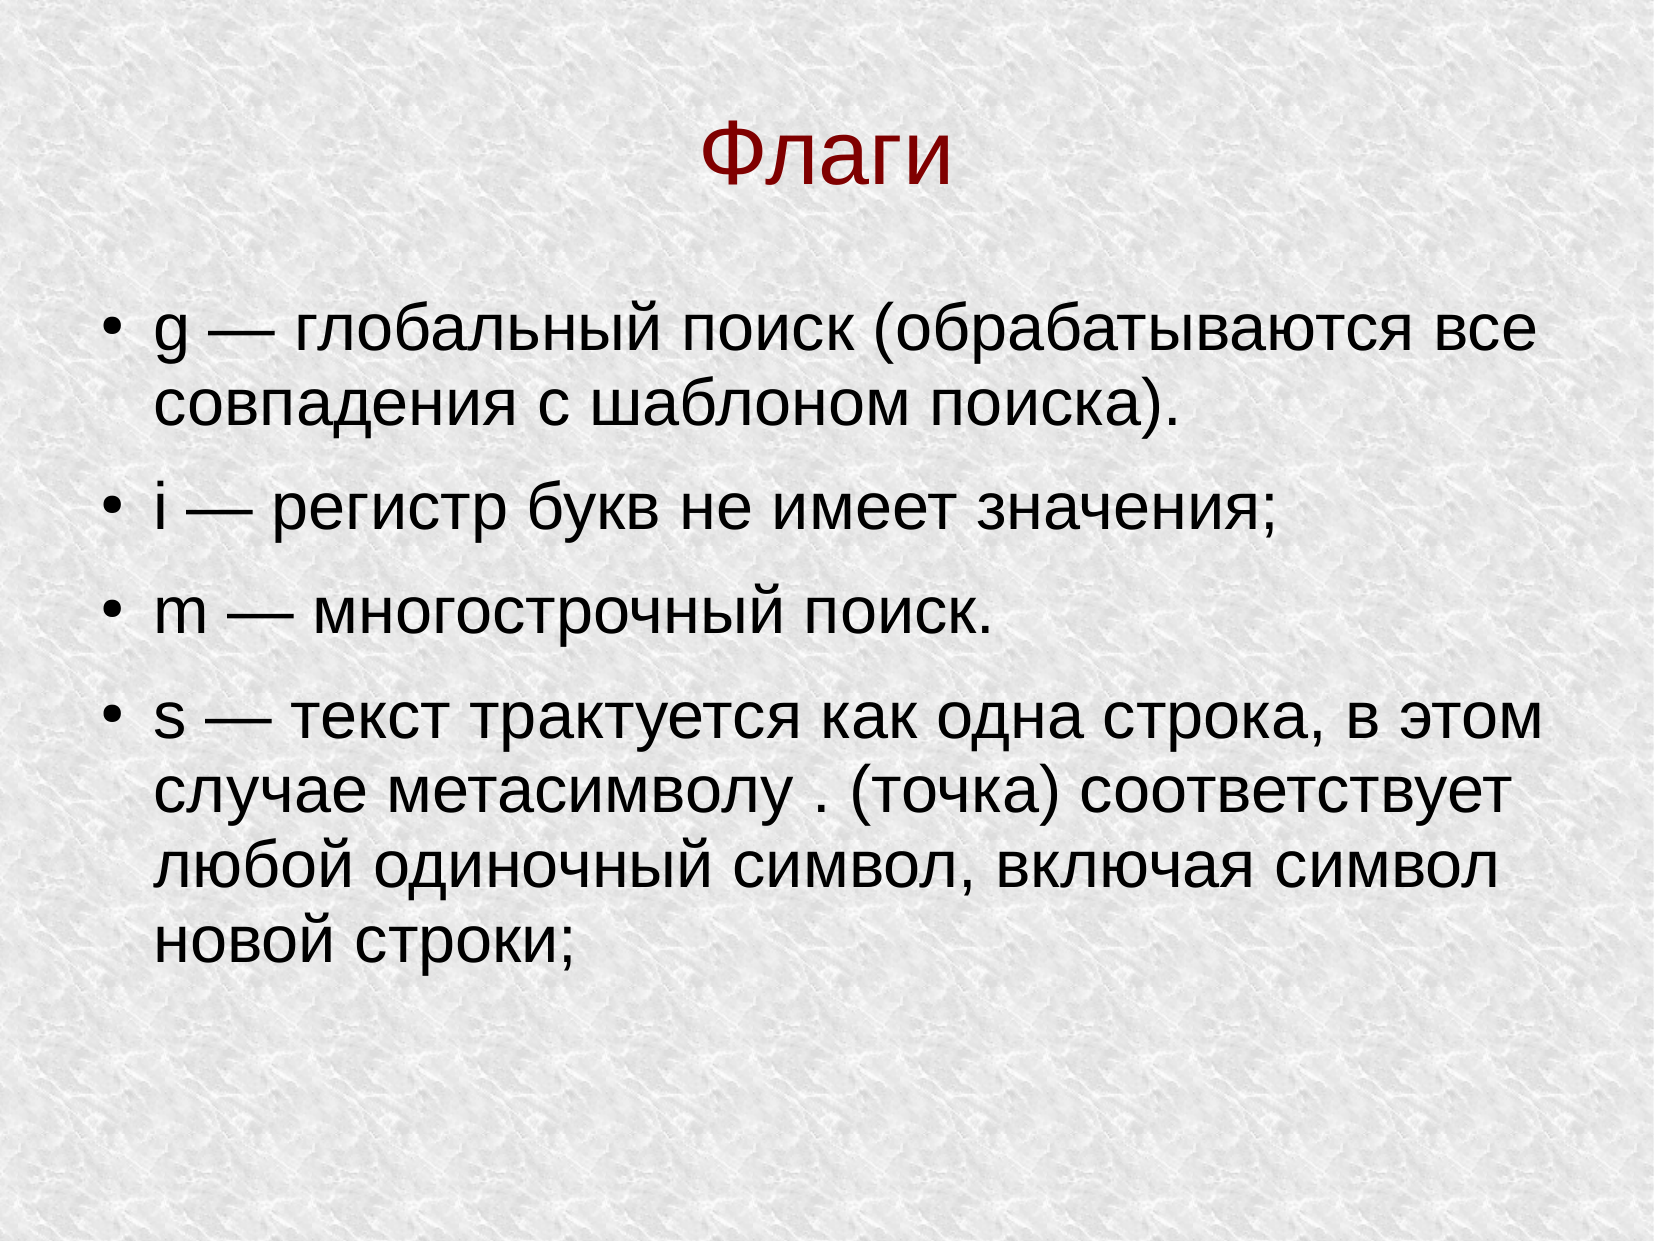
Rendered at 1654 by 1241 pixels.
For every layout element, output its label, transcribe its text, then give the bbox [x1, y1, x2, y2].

picture [0, 0, 1654, 1241]
title Флаги [82, 49, 1571, 257]
list g — глобальный поиск (обрабатываются все совпадения с шаблоном поиска). i — регистр букв не имеет значения; m — многострочный поиск. s — текст трактуется как одна строка, в этом случае метасимволу . (точка) соответствует любой одиночный символ, включая символ новой строки; [82, 290, 1571, 1010]
